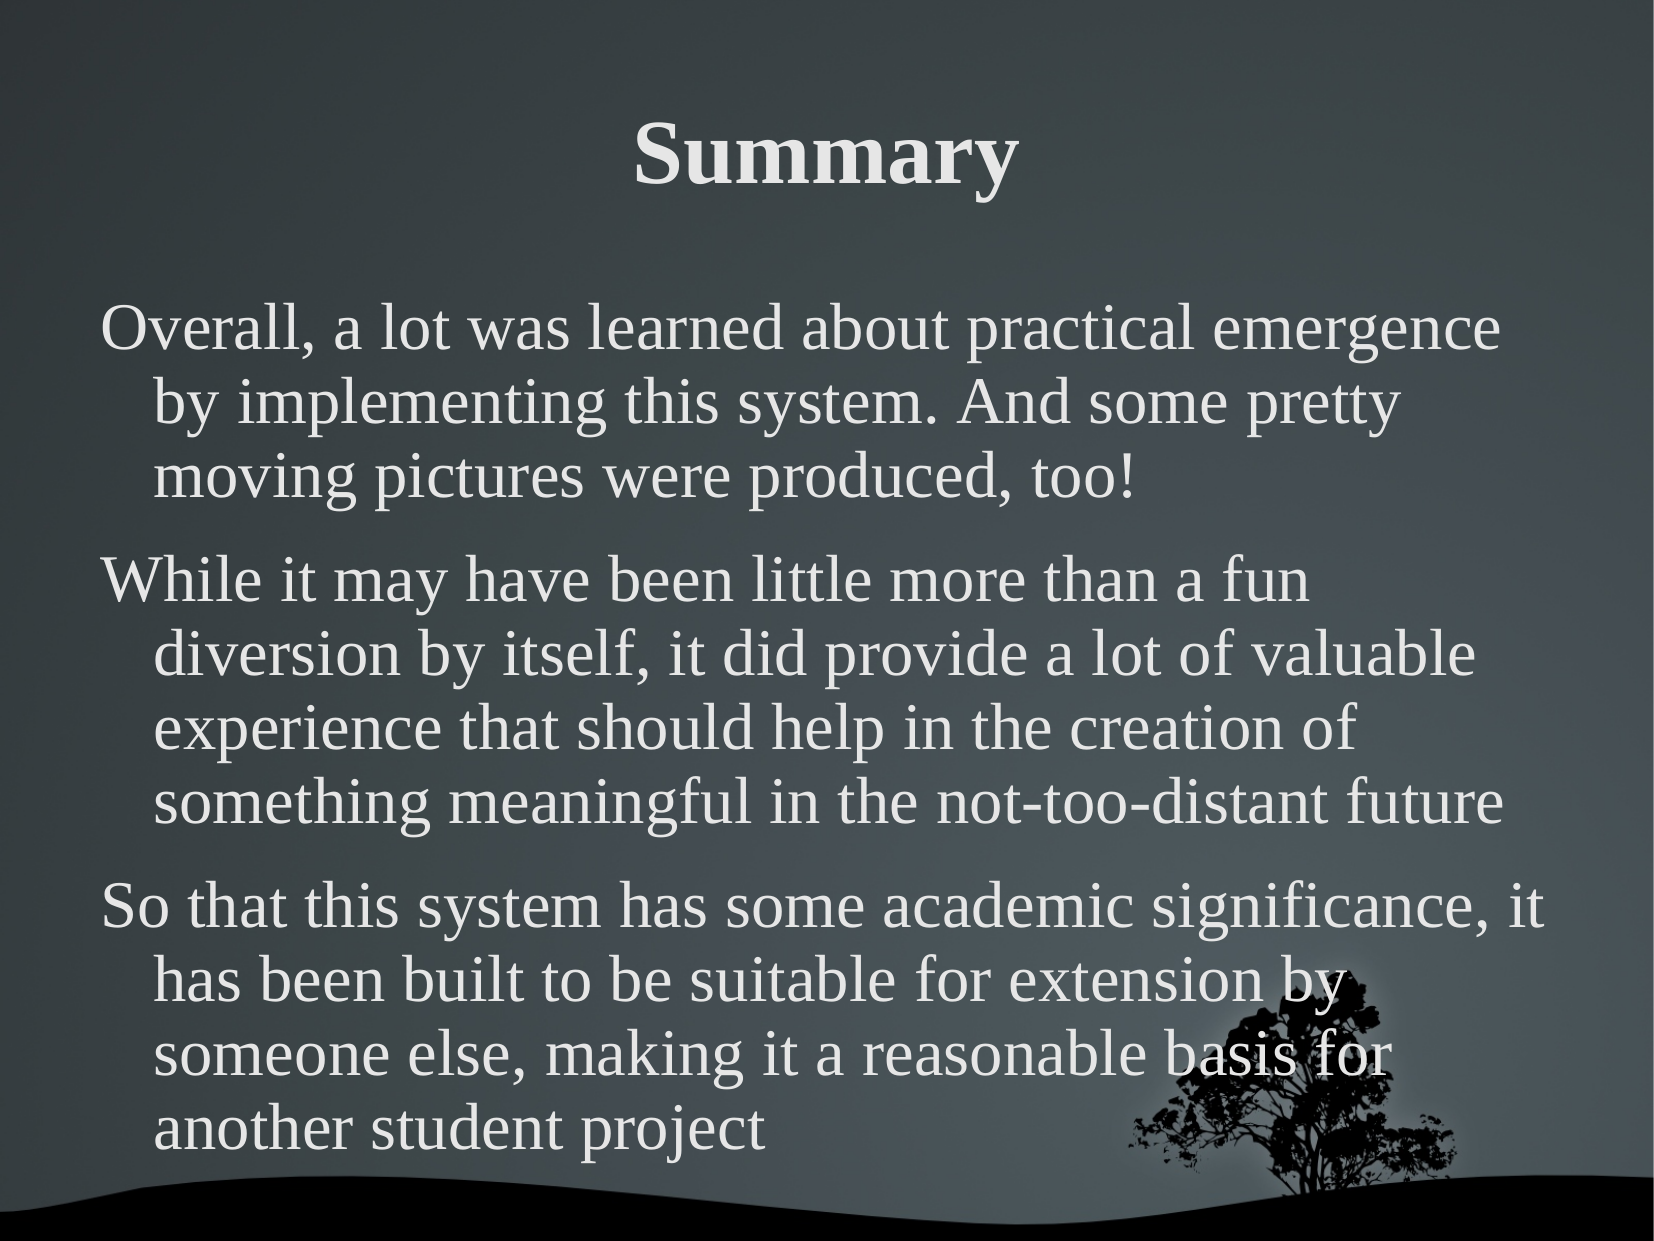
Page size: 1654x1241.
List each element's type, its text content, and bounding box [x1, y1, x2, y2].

title Summary [82, 56, 1571, 250]
picture [0, 0, 1654, 1241]
list Overall, a lot was learned about practical emergence by implementing this system. And some pretty moving pictures were produced, too! While it may have been little more than a fun diversion by itself, it did provide a lot of valuable experience that should help in the creation of something meaningful in the not-too-distant future So that this system has some academic significance, it has been built to be suitable for extension by someone else, making it a reasonable basis for another student project [82, 290, 1571, 1238]
